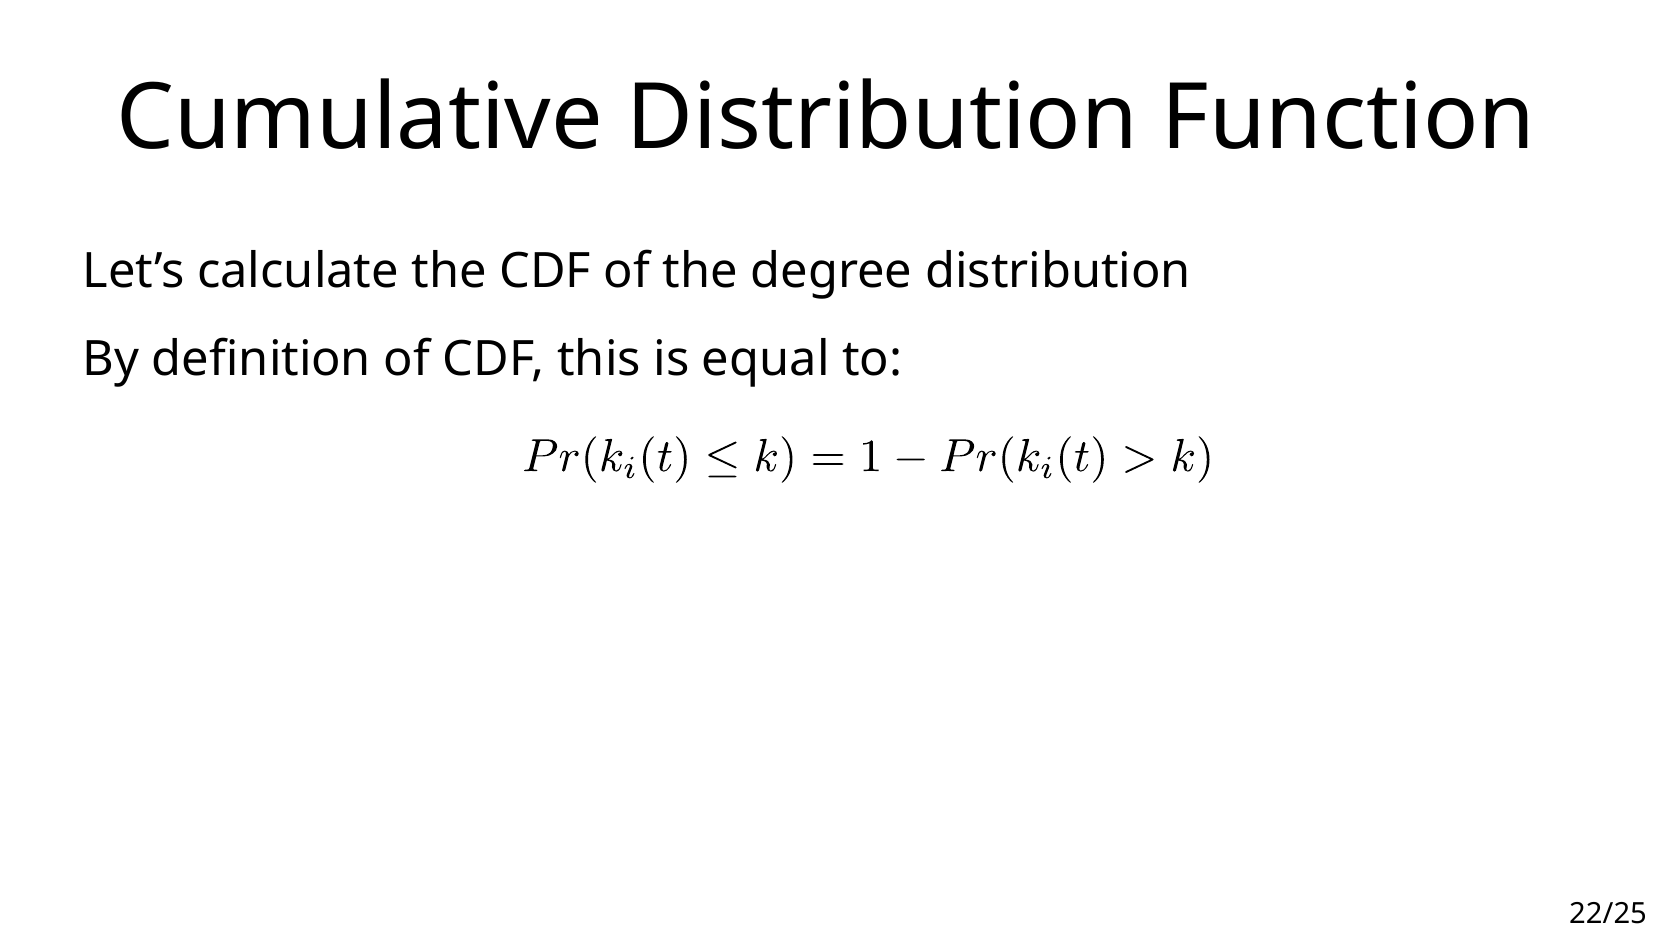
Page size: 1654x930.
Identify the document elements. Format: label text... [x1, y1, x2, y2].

picture [520, 434, 1216, 485]
title Cumulative Distribution Function [0, 1, 1653, 225]
list Let’s calculate the CDF of the degree distribution By definition of CDF, this is equal to: [82, 235, 1621, 391]
